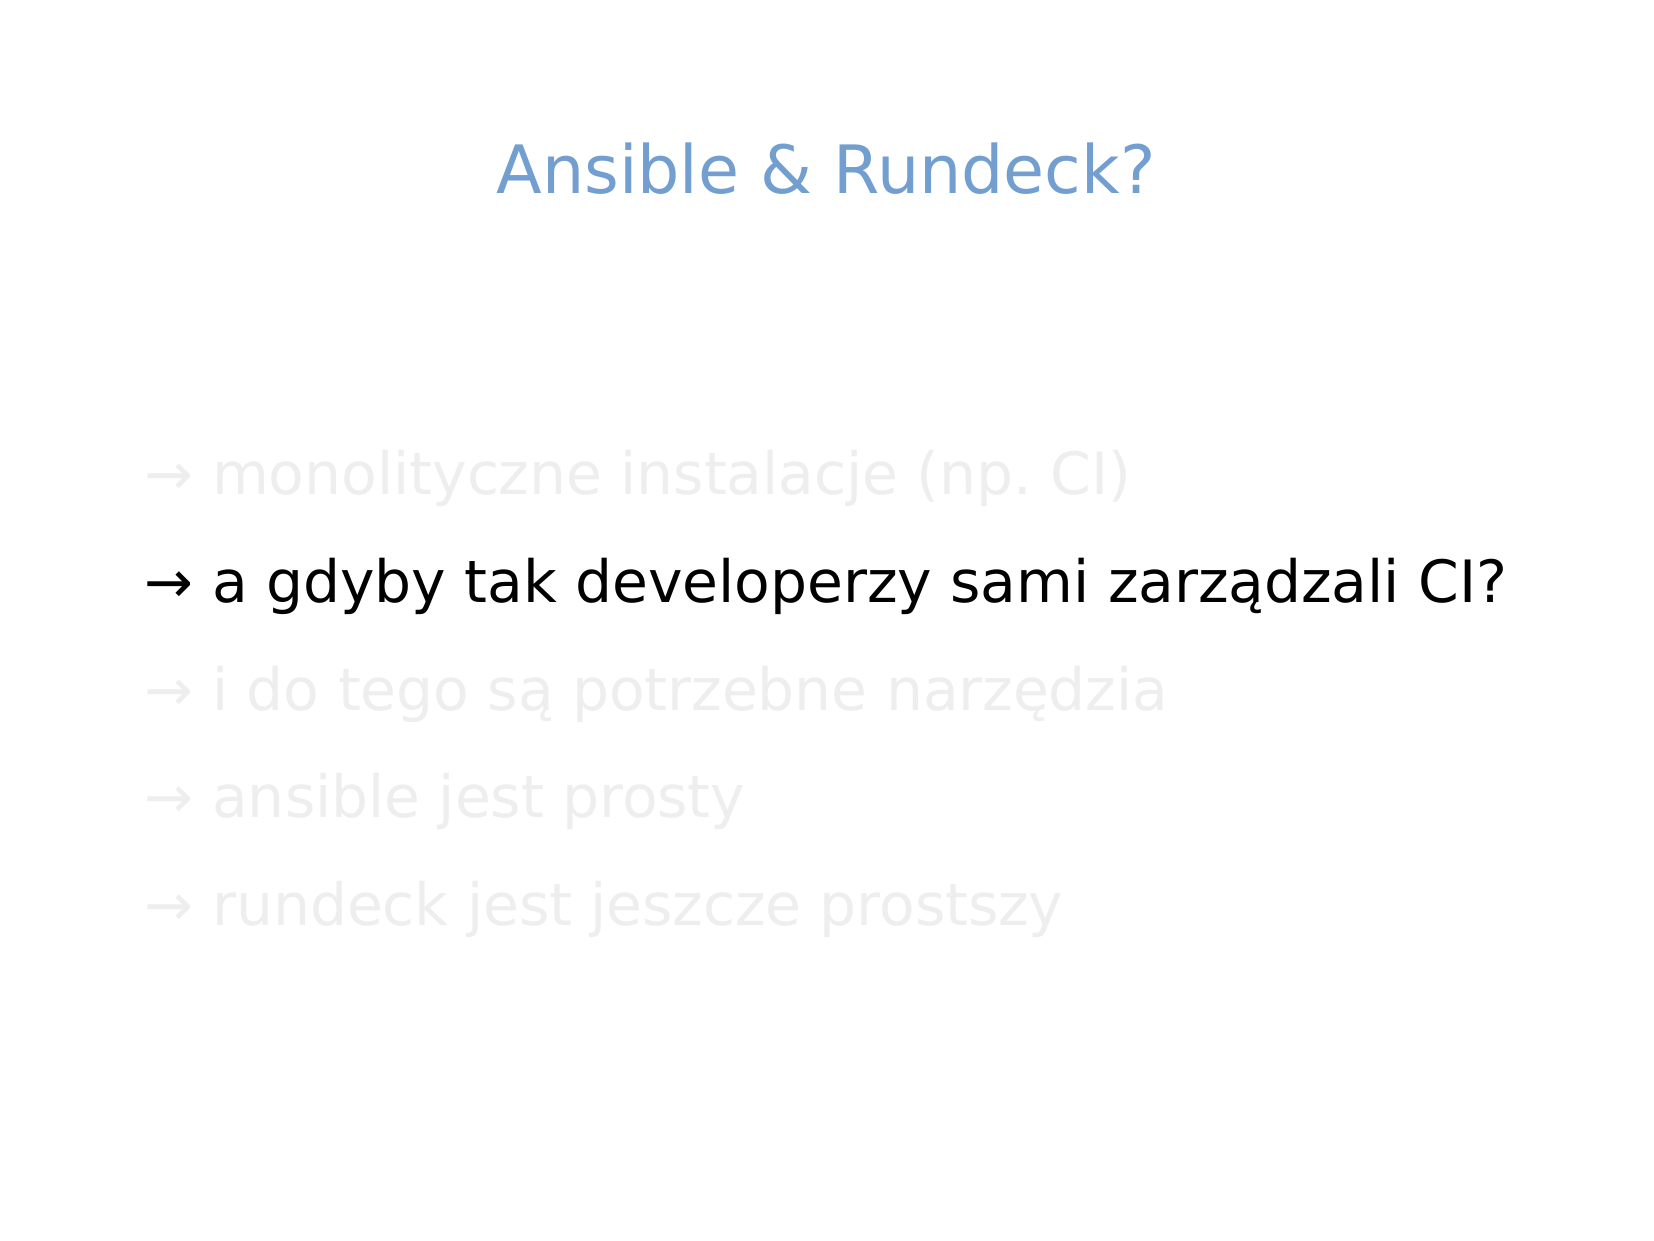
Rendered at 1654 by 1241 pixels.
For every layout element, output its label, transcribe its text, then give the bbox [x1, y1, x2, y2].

text_box Ansible & Rundeck? [482, 123, 1172, 217]
text_box → monolityczne instalacje (np. CI) → a gdyby tak developerzy sami zarządzali CI? → i do tego są potrzebne narzędzia → ansible jest prosty → rundeck jest jeszcze prostszy [130, 399, 1524, 913]
